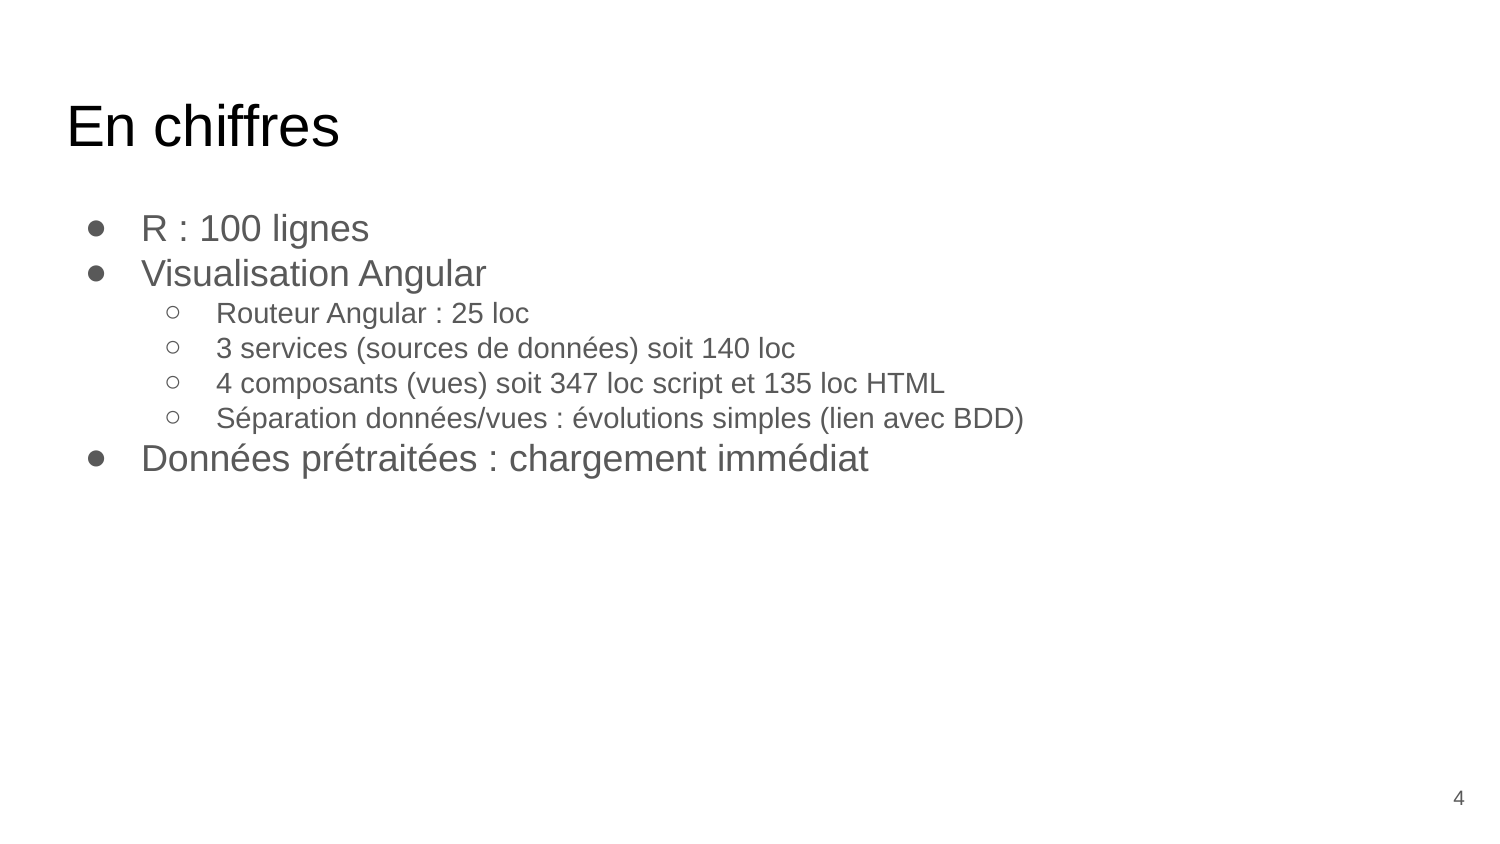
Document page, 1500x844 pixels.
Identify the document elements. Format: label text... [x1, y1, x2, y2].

list R : 100 lignes Visualisation Angular Routeur Angular : 25 loc 3 services (sources de données) soit 140 loc 4 composants (vues) soit 347 loc script et 135 loc HTML Séparation données/vues : évolutions simples (lien avec BDD) Données prétraitées : chargement immédiat [51, 189, 1449, 750]
slide_number <number> [1389, 764, 1480, 830]
title En chiffres [51, 72, 1449, 167]
